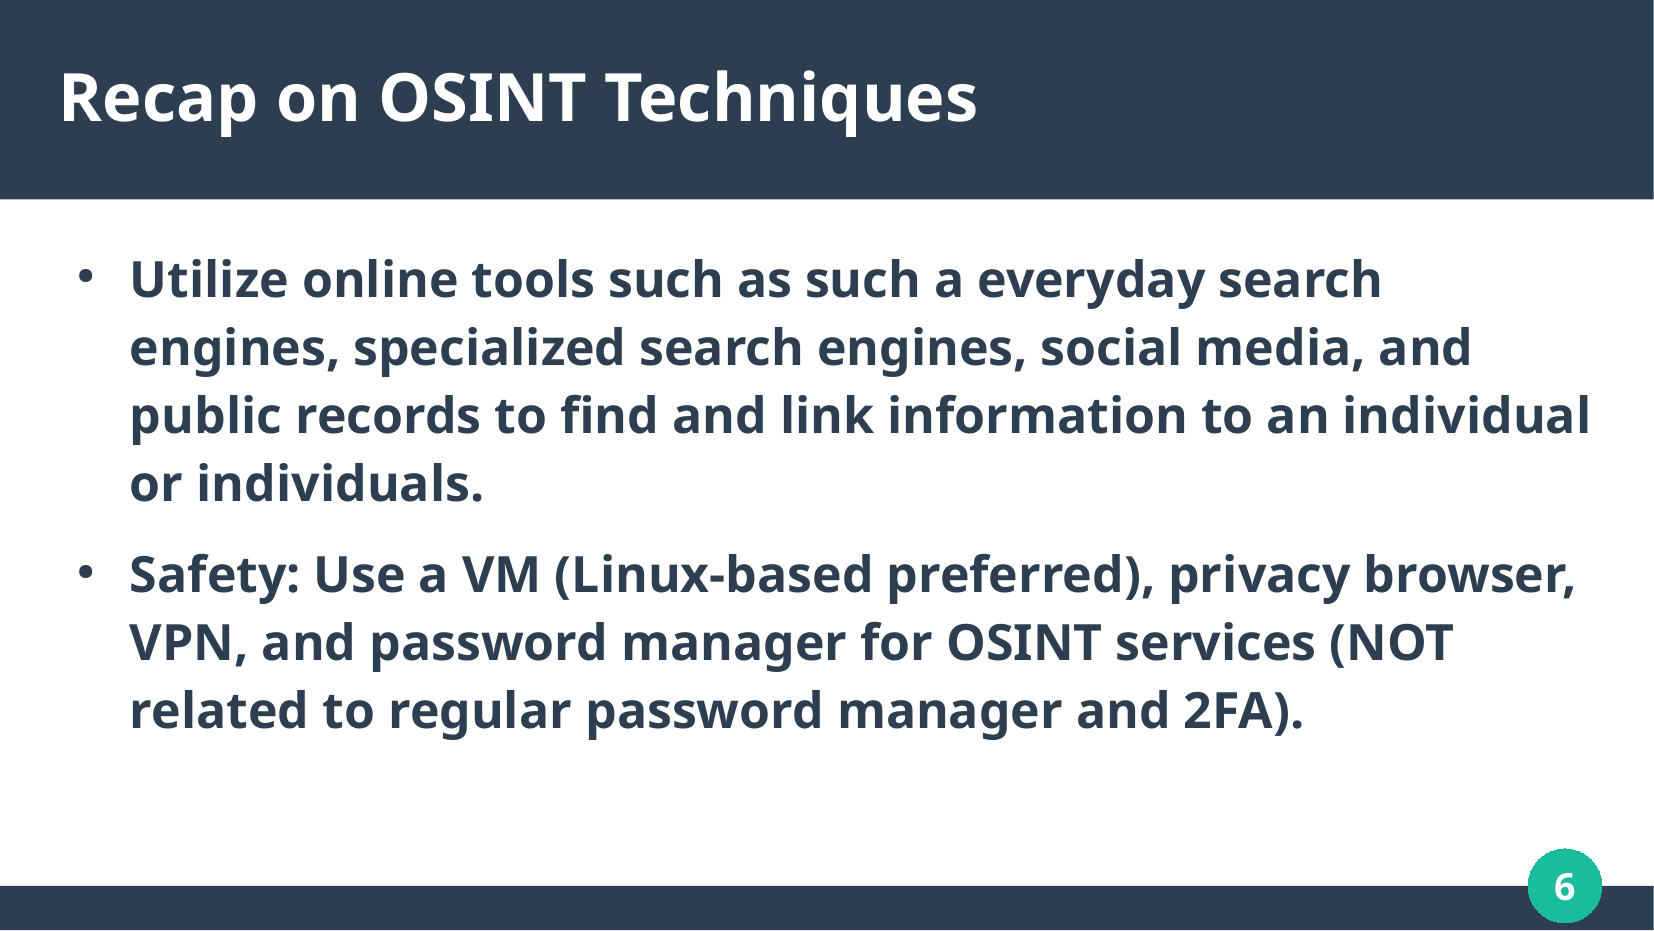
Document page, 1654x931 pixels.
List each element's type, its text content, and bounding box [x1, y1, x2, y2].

title Recap on OSINT Techniques [59, 37, 1595, 155]
list Utilize online tools such as such a everyday search engines, specialized search engines, social media, and public records to find and link information to an individual or individuals. Safety: Use a VM (Linux-based preferred), privacy browser, VPN, and password manager for OSINT services (NOT related to regular password manager and 2FA). [59, 243, 1595, 864]
